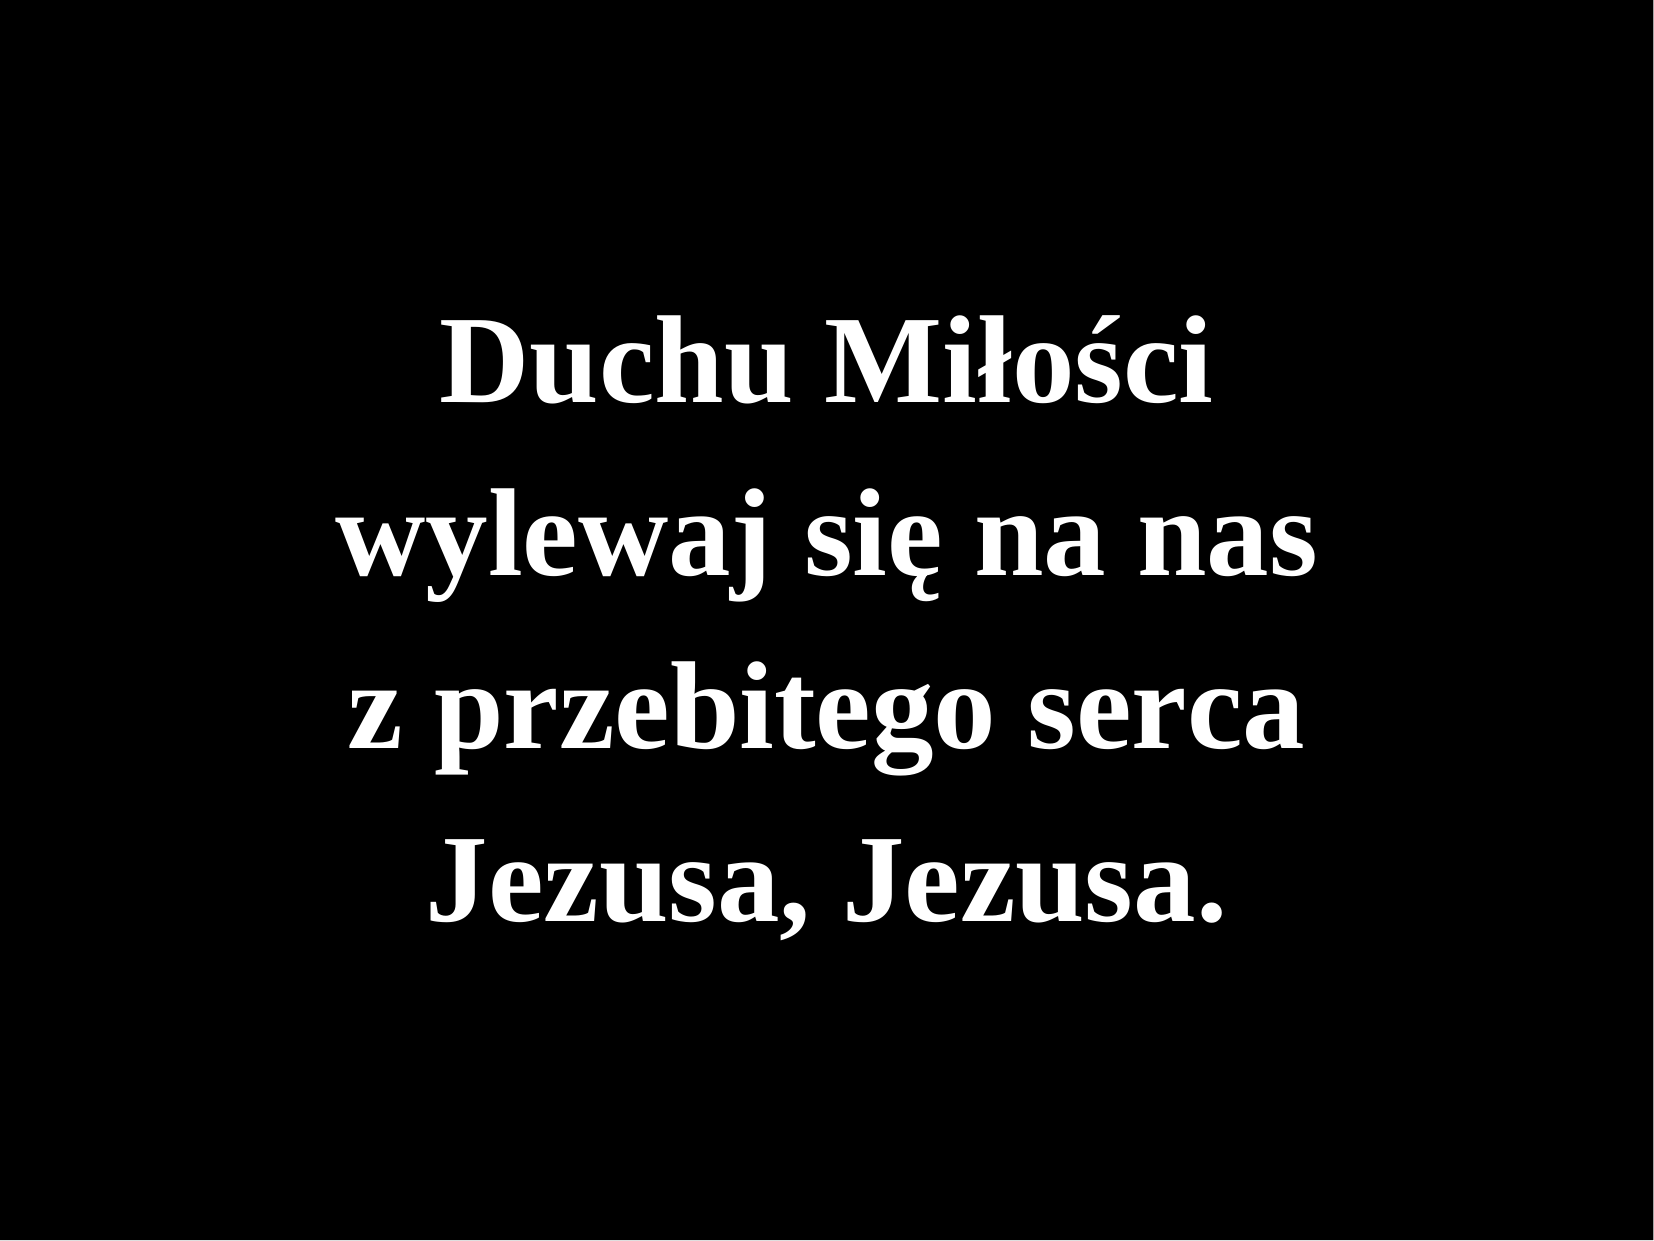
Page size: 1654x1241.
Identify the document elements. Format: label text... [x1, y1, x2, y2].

title Duchu Miłości ppp wylewaj się na nas ppp z przebitego serca ppp Jezusa, Jezusa. [0, 0, 1654, 1241]
